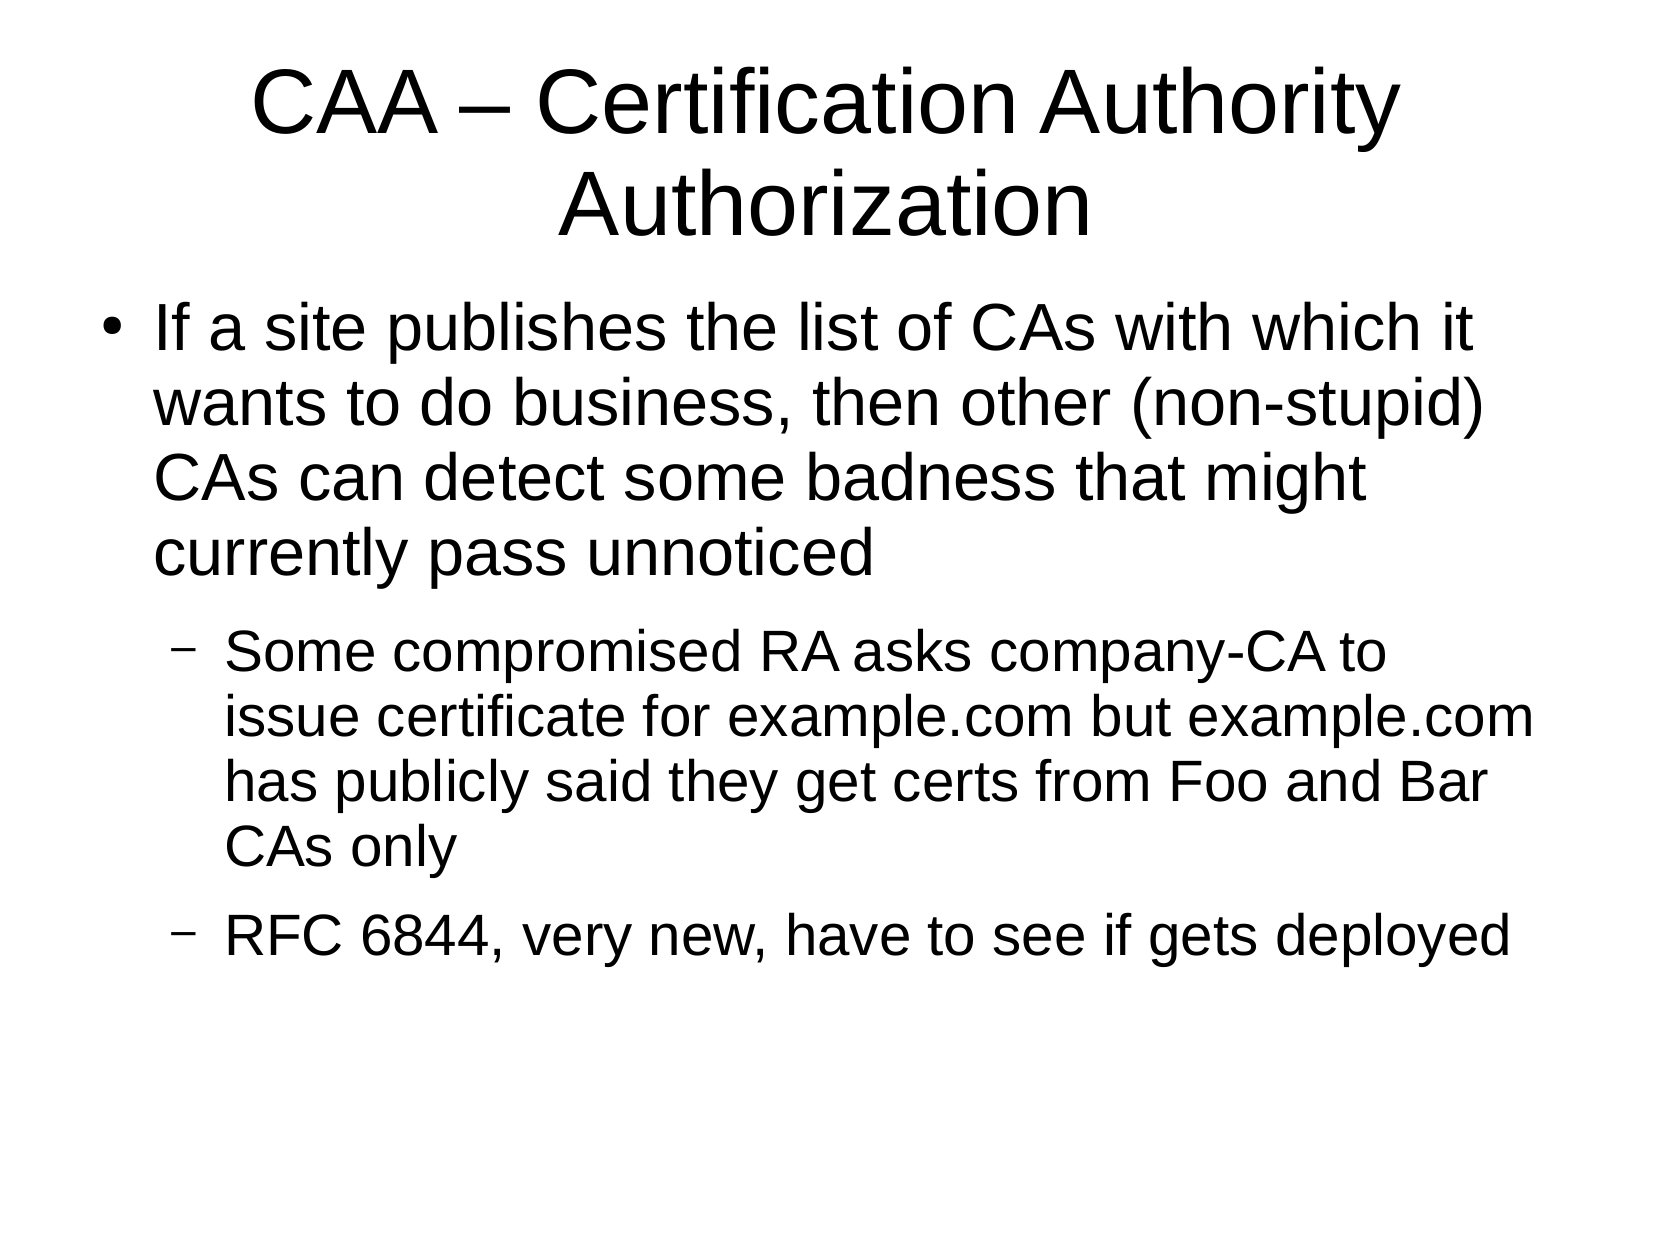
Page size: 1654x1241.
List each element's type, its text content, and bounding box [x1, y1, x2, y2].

title CAA – Certification Authority Authorization [82, 49, 1571, 257]
list If a site publishes the list of CAs with which it wants to do business, then other (non-stupid) CAs can detect some badness that might currently pass unnoticed Some compromised RA asks company-CA to issue certificate for example.com but example.com has publicly said they get certs from Foo and Bar CAs only RFC 6844, very new, have to see if gets deployed [82, 290, 1538, 1010]
